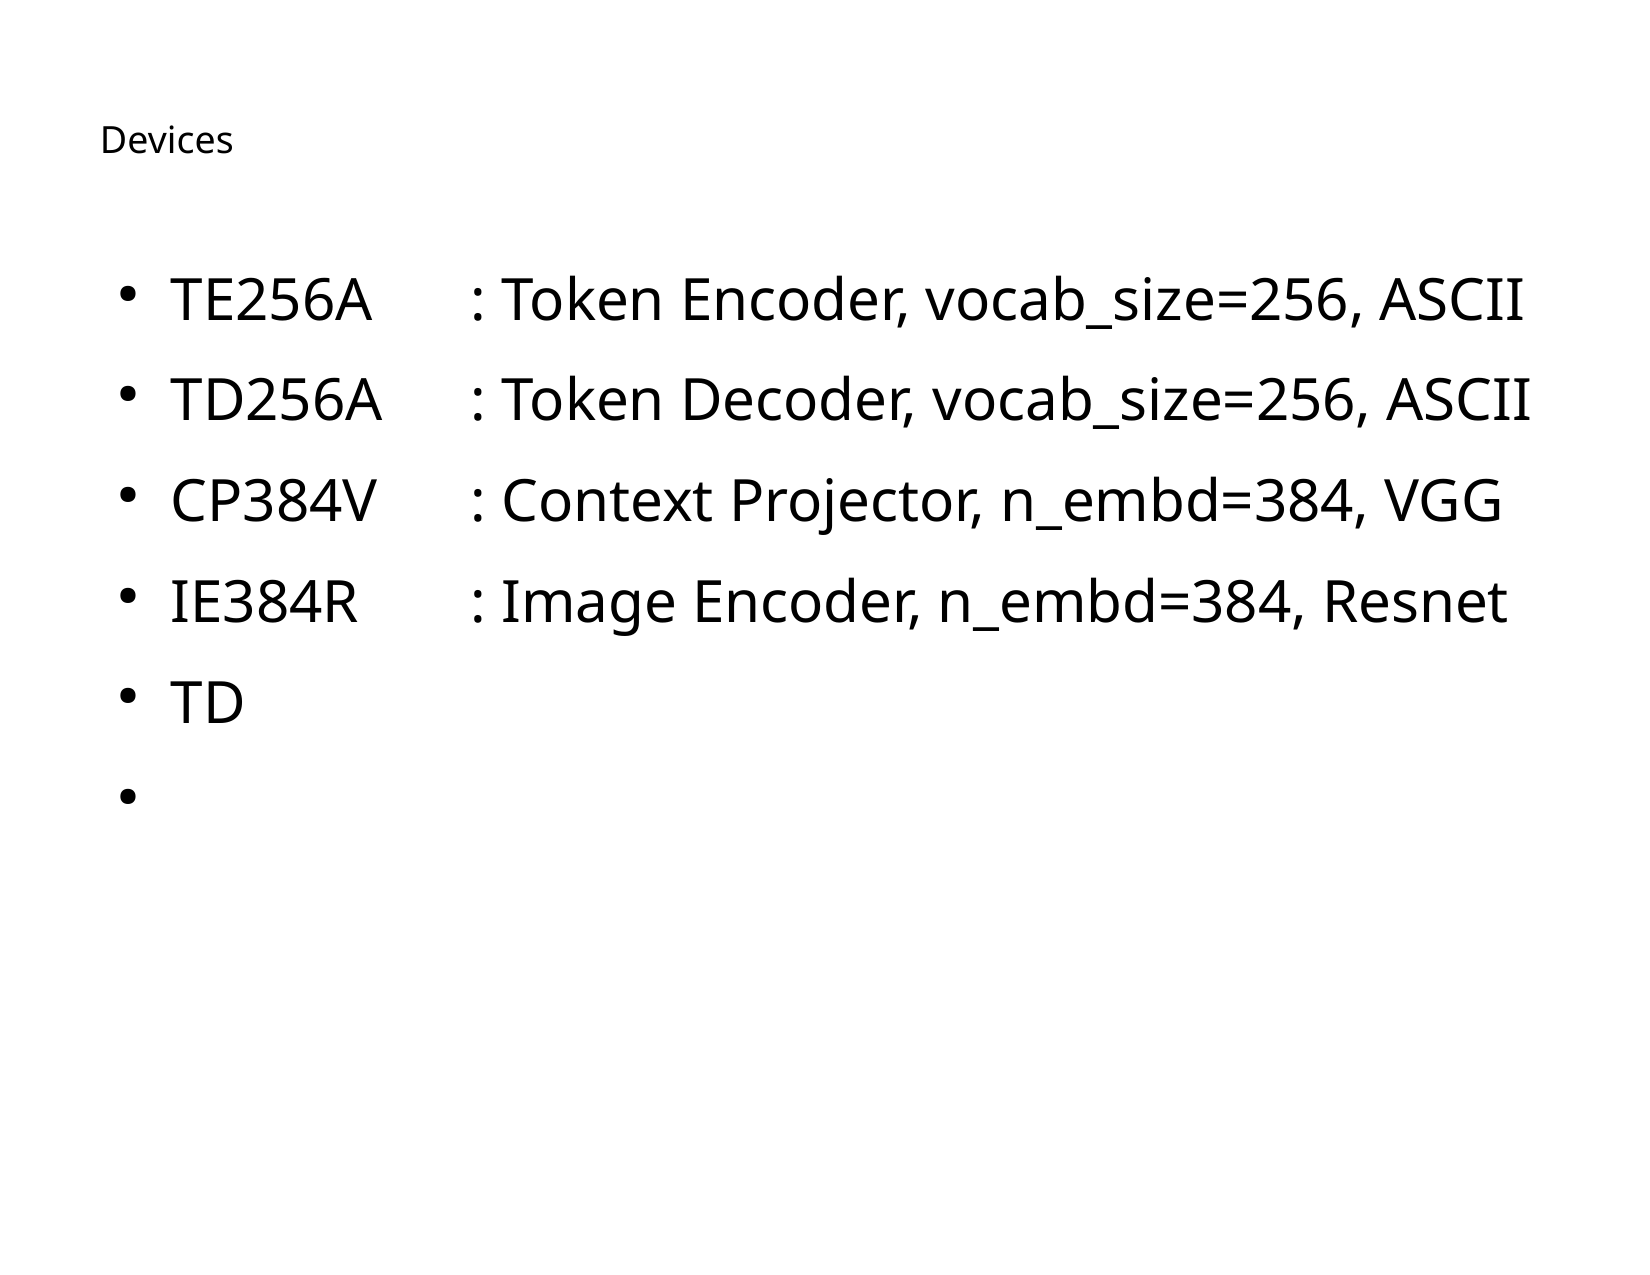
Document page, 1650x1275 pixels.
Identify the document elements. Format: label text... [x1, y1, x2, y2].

list TE256A : Token Encoder, vocab_size=256, ASCII TD256A : Token Decoder, vocab_size=256, ASCII CP384V : Context Projector, n_embd=384, VGG IE384R : Image Encoder, n_embd=384, Resnet TD [99, 263, 1597, 916]
title Devices [99, 44, 1650, 233]
